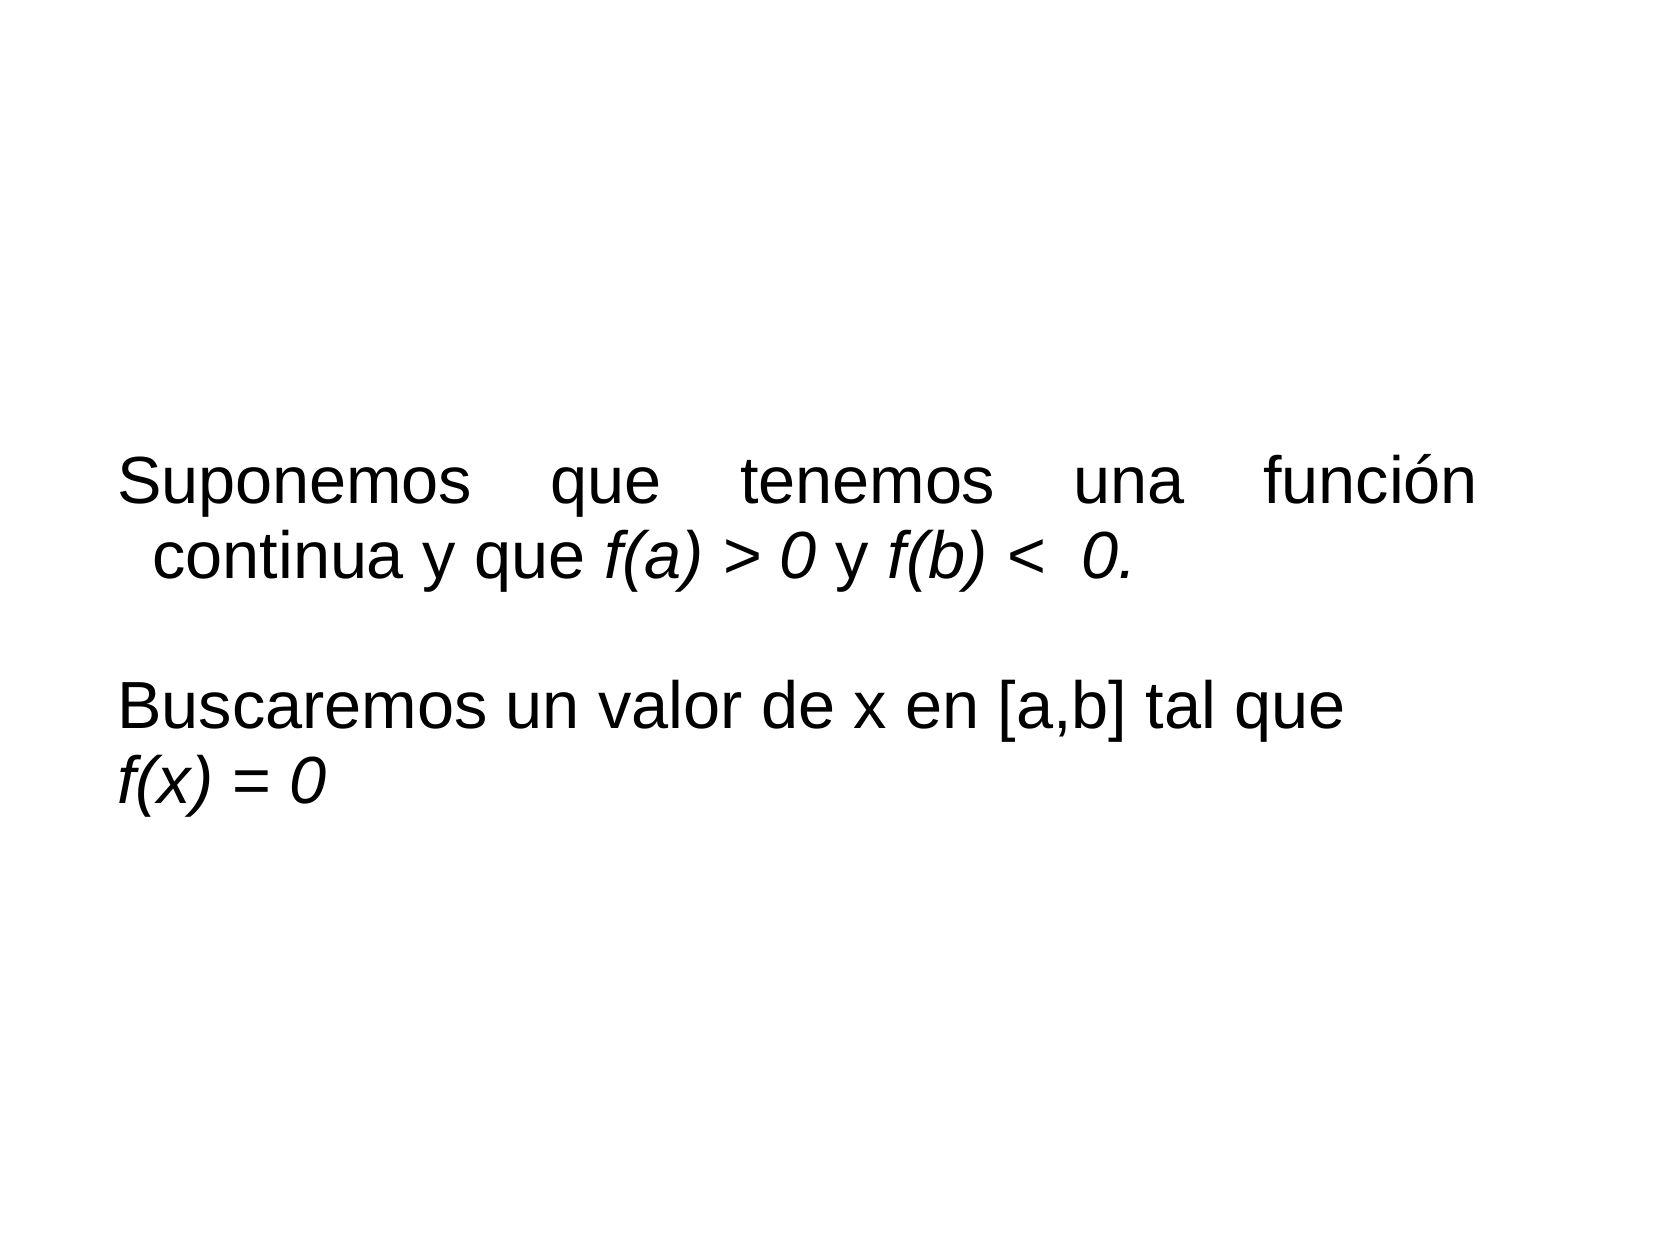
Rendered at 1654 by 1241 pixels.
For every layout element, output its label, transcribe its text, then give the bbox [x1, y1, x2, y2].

subtitle Suponemos que tenemos una función continua y que f(a) > 0 y f(b) < 0. Buscaremos un valor de x en [a,b] tal que f(x) = 0 [117, 295, 1479, 966]
